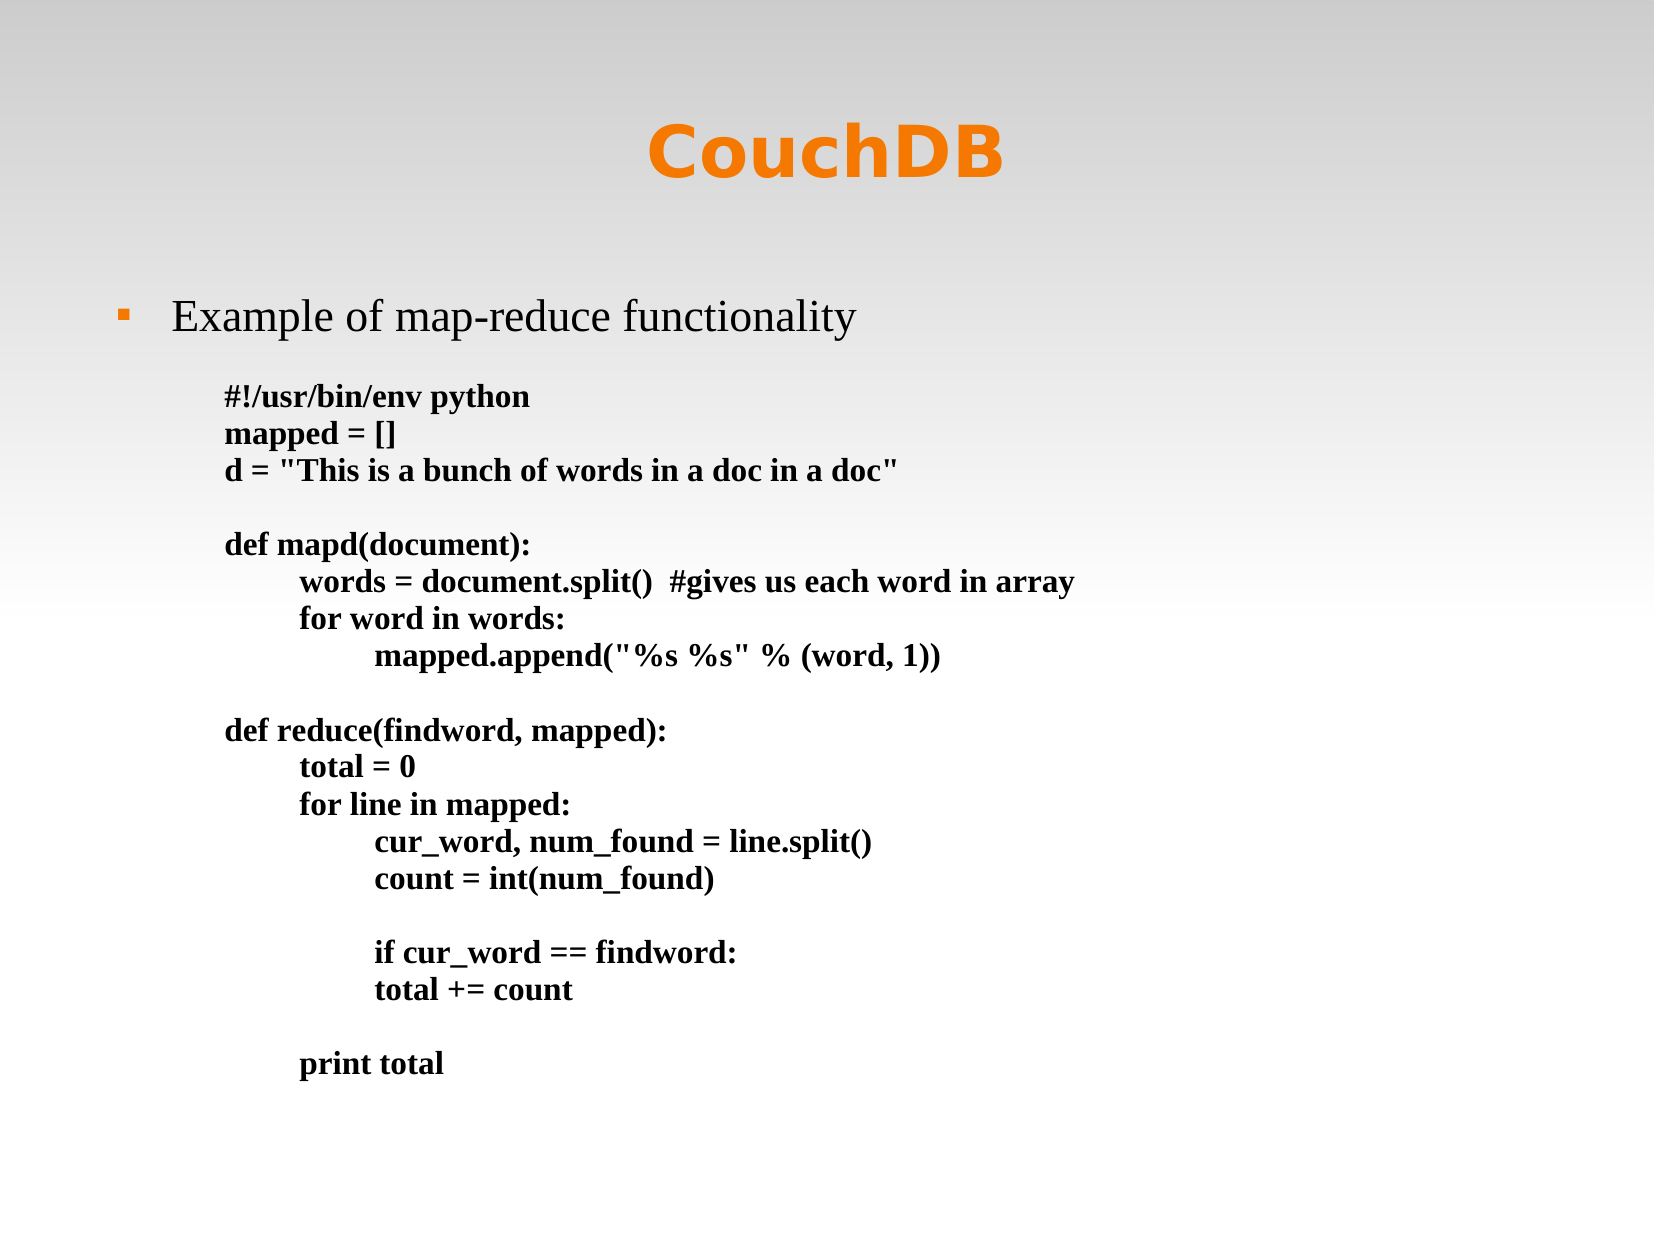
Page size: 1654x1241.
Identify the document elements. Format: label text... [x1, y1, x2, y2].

list Example of map-reduce functionality #!/usr/bin/env python mapped = [] d = "This is a bunch of words in a doc in a doc" def mapd(document): words = document.split() #gives us each word in array for word in words: mapped.append("%s %s" % (word, 1)) def reduce(findword, mapped): total = 0 for line in mapped: cur_word, num_found = line.split() count = int(num_found) if cur_word == findword: total += count print total [82, 290, 1571, 1241]
title CouchDB [82, 49, 1571, 257]
